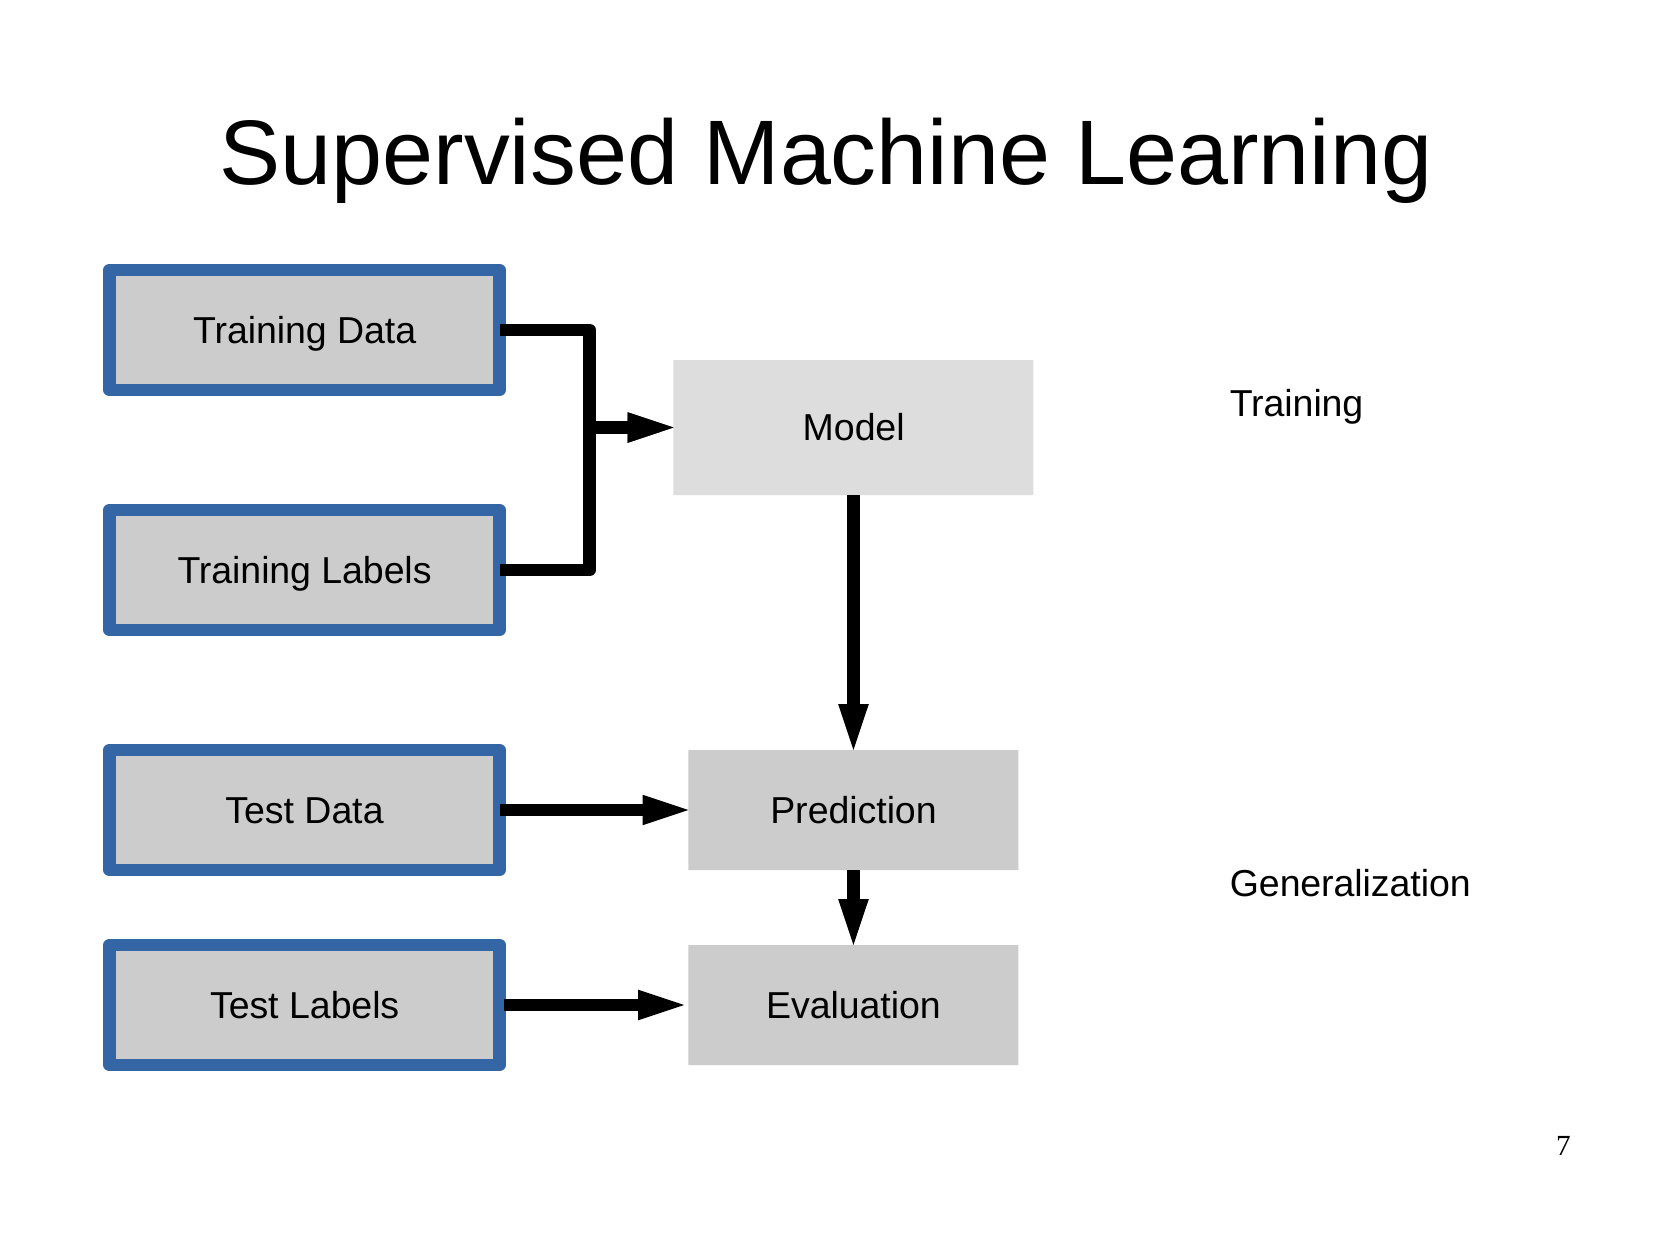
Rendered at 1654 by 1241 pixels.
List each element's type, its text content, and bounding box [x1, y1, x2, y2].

text_box Training [1215, 375, 1396, 432]
text_box Prediction [688, 750, 1019, 871]
text_box Training Data [109, 270, 500, 391]
text_box Evaluation [688, 945, 1019, 1066]
title Supervised Machine Learning [82, 49, 1571, 257]
text_box Training Labels [109, 510, 500, 631]
text_box Generalization [1215, 855, 1531, 912]
text_box Model [673, 360, 1034, 496]
text_box Test Labels [109, 945, 500, 1066]
text_box Test Data [109, 750, 500, 871]
